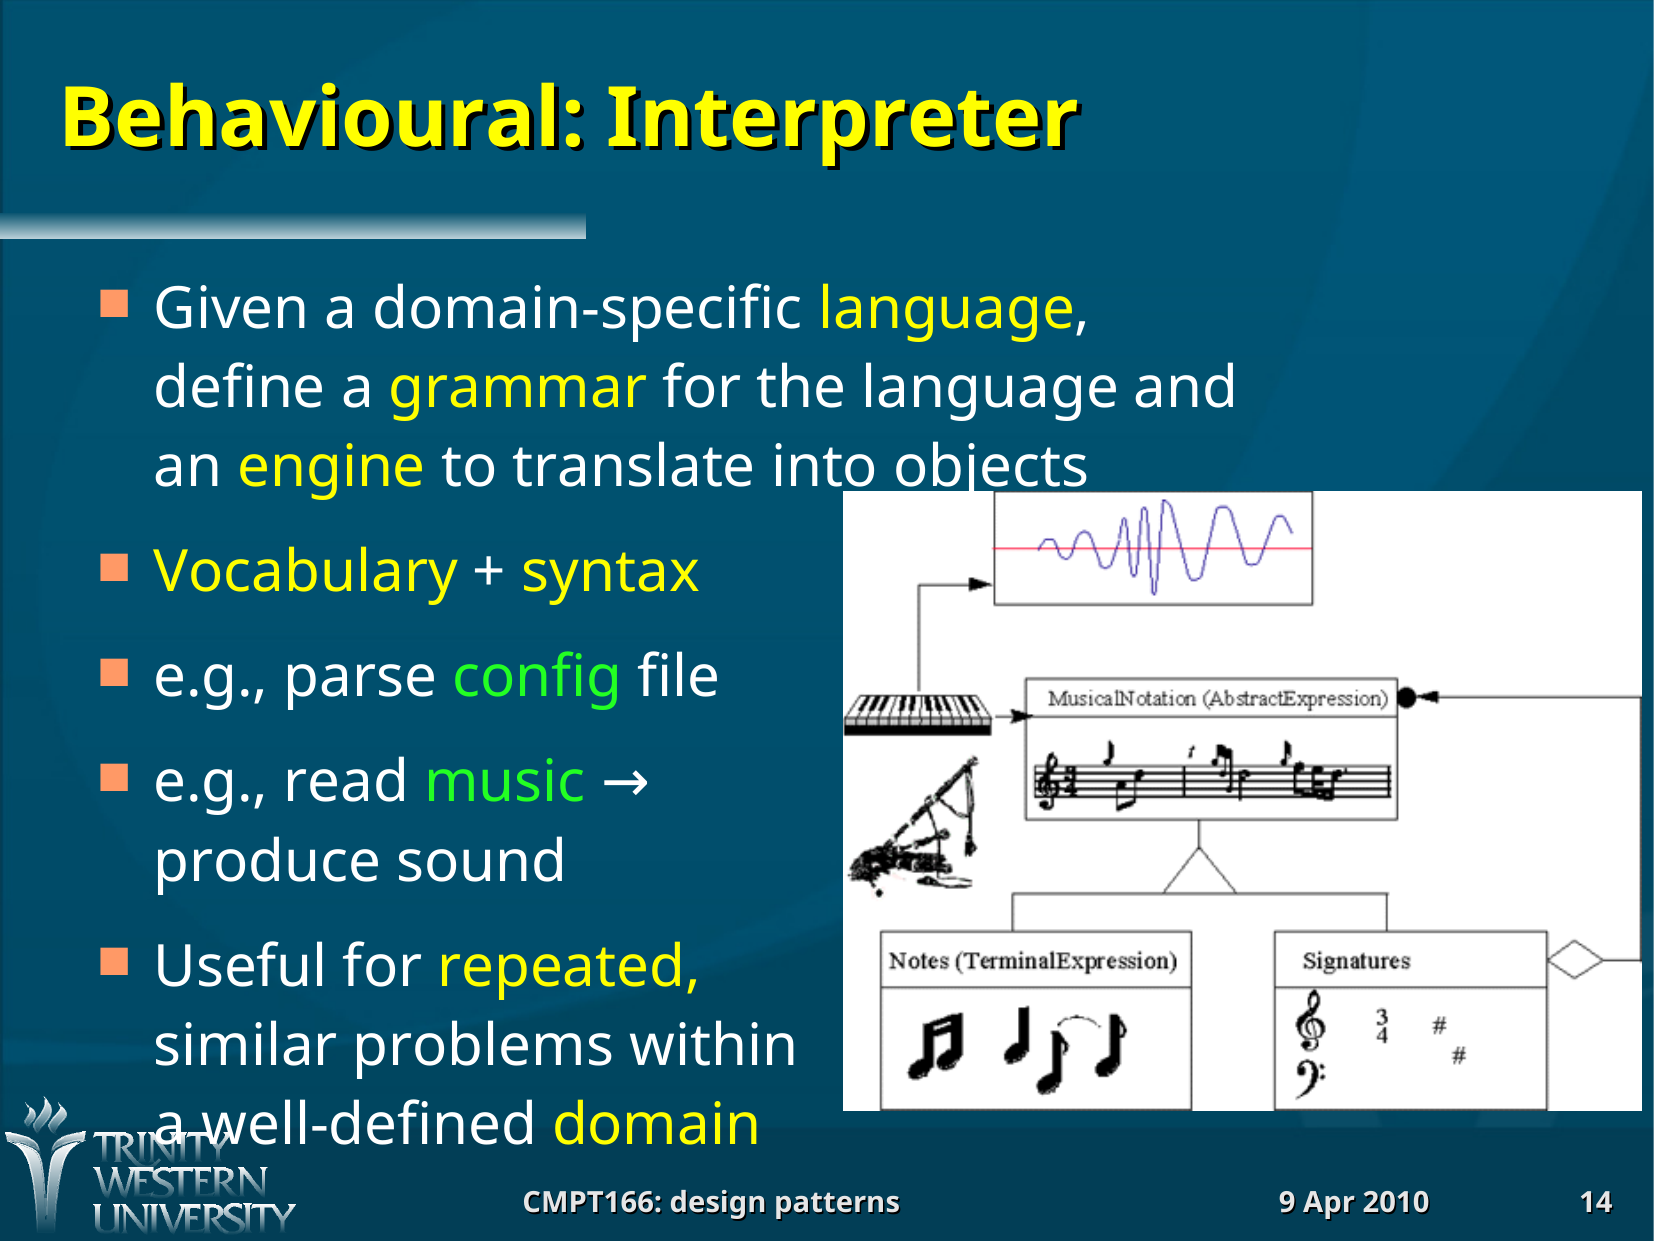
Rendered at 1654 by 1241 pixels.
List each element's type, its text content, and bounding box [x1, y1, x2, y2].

list Given a domain-specific language, define a grammar for the language and an engine to translate into objects Vocabulary + syntax e.g., parse config file e.g., read music → produce sound Useful for repeated, similar problems within a well-defined domain [82, 266, 1571, 1094]
title Behavioural: Interpreter [59, 27, 1548, 201]
picture [38, 1227, 54, 1232]
picture [844, 491, 1654, 1126]
